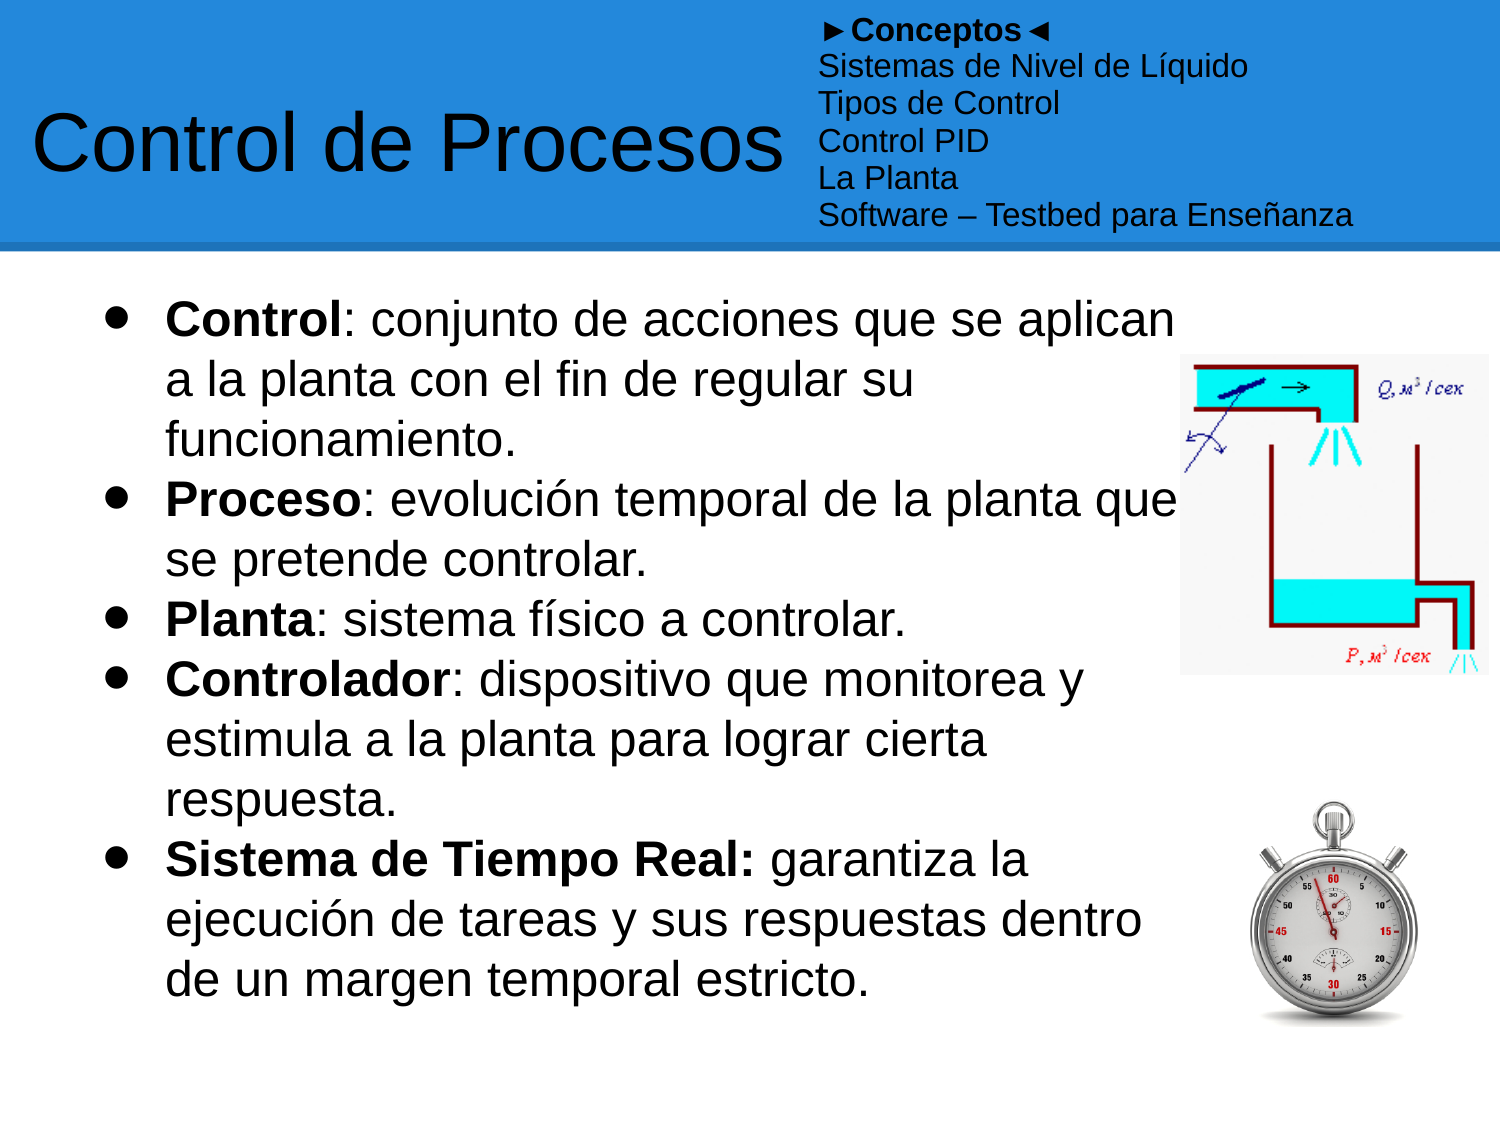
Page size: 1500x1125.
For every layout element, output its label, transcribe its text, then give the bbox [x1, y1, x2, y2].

picture [1216, 791, 1453, 1027]
list Control: conjunto de acciones que se aplican a la planta con el fin de regular su funcionamiento. Proceso: evolución temporal de la planta que se pretende controlar. Planta: sistema físico a controlar. Controlador: dispositivo que monitorea y estimula a la planta para lograr cierta respuesta. Sistema de Tiempo Real: garantiza la ejecución de tareas y sus respuestas dentro de un margen temporal estricto. [75, 271, 1205, 1091]
picture [1180, 354, 1489, 675]
text_box ►Conceptos◄ Sistemas de Nivel de Líquido Tipos de Control Control PID La Planta Software – Testbed para Enseñanza [803, 3, 1489, 244]
title Control de Procesos [15, 21, 803, 240]
